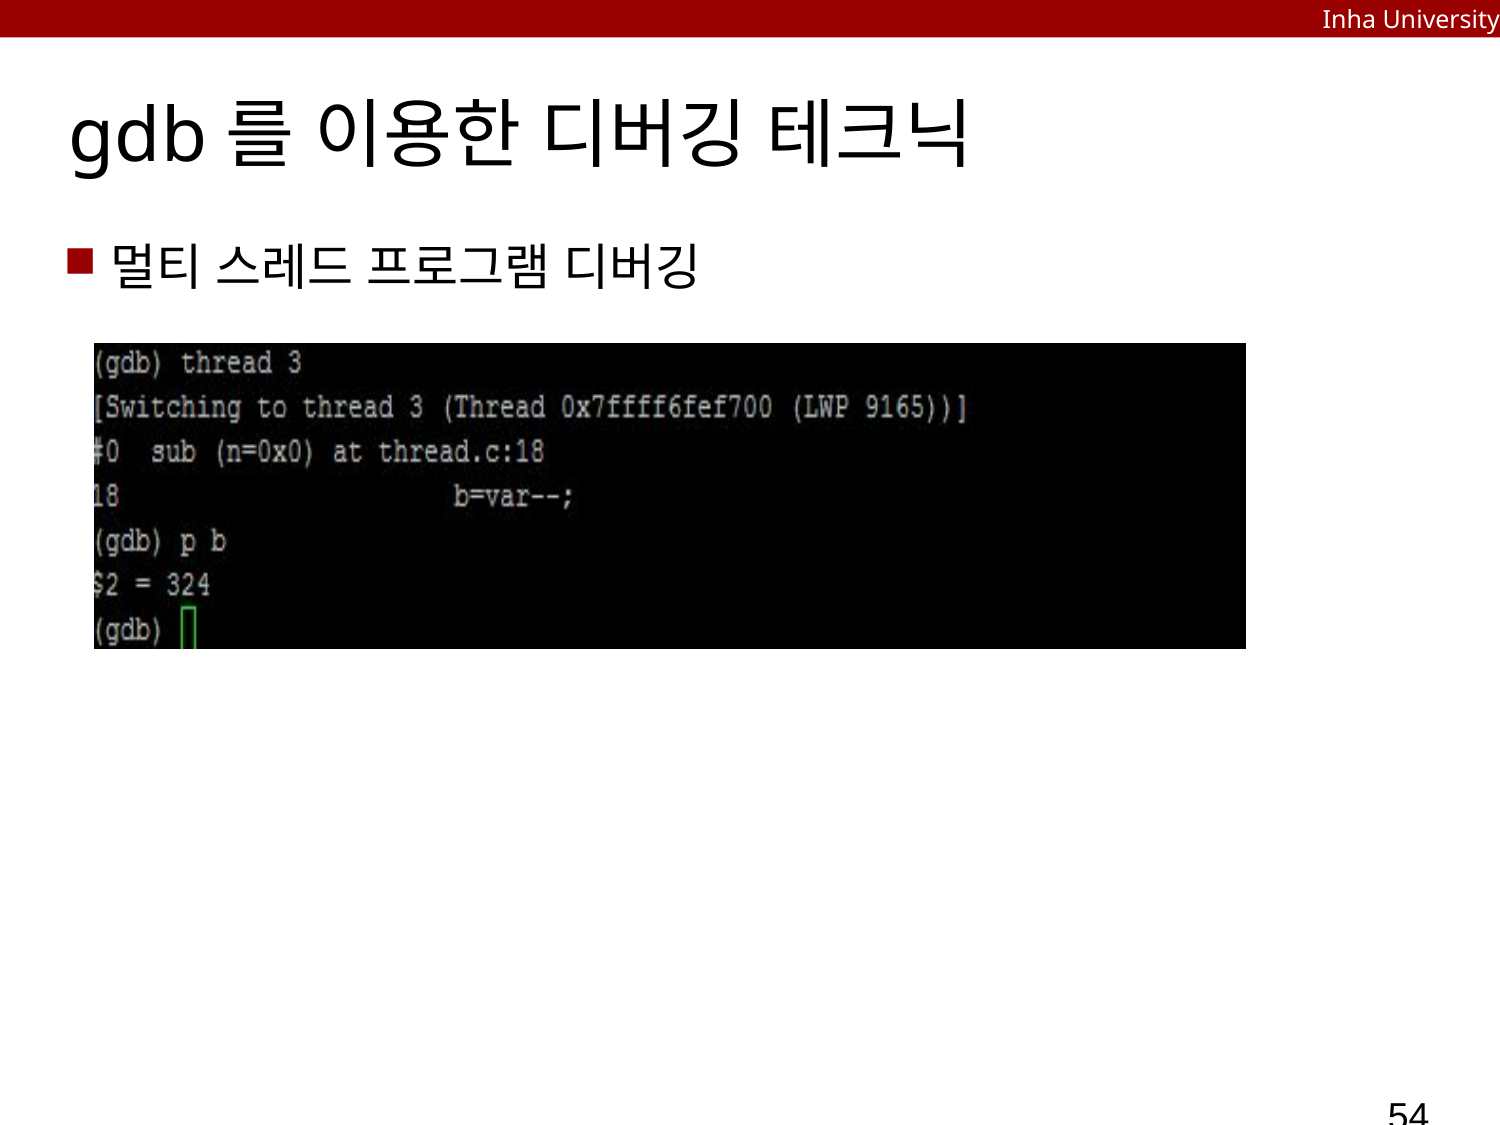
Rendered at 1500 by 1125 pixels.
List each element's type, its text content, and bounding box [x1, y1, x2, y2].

text_box [0, 0, 1500, 38]
list 멀티 스레드 프로그램 디버깅 [62, 229, 1438, 1050]
picture [94, 343, 1246, 649]
text_box Inha University [1322, 3, 1500, 33]
title gdb를 이용한 디버깅 테크닉 [62, 41, 1438, 221]
